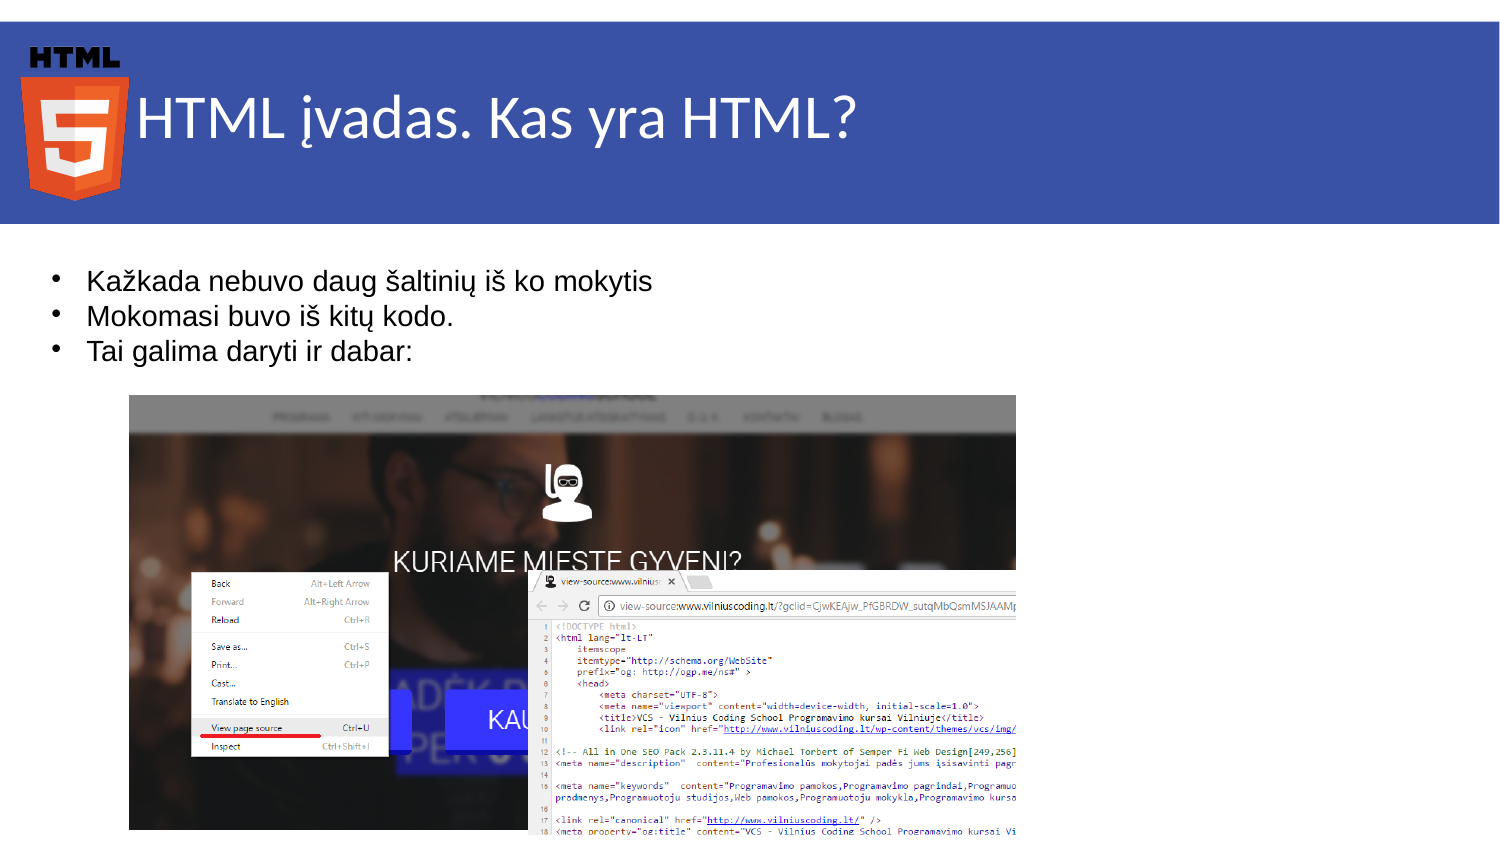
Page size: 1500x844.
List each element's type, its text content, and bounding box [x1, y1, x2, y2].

picture [129, 395, 1016, 836]
picture [20, 46, 130, 201]
text_box HTML įvadas. Kas yra HTML? [122, 72, 1500, 167]
text_box Kažkada nebuvo daug šaltinių iš ko mokytis Mokomasi buvo iš kitų kodo. Tai galima daryti ir dabar: [36, 247, 1389, 789]
